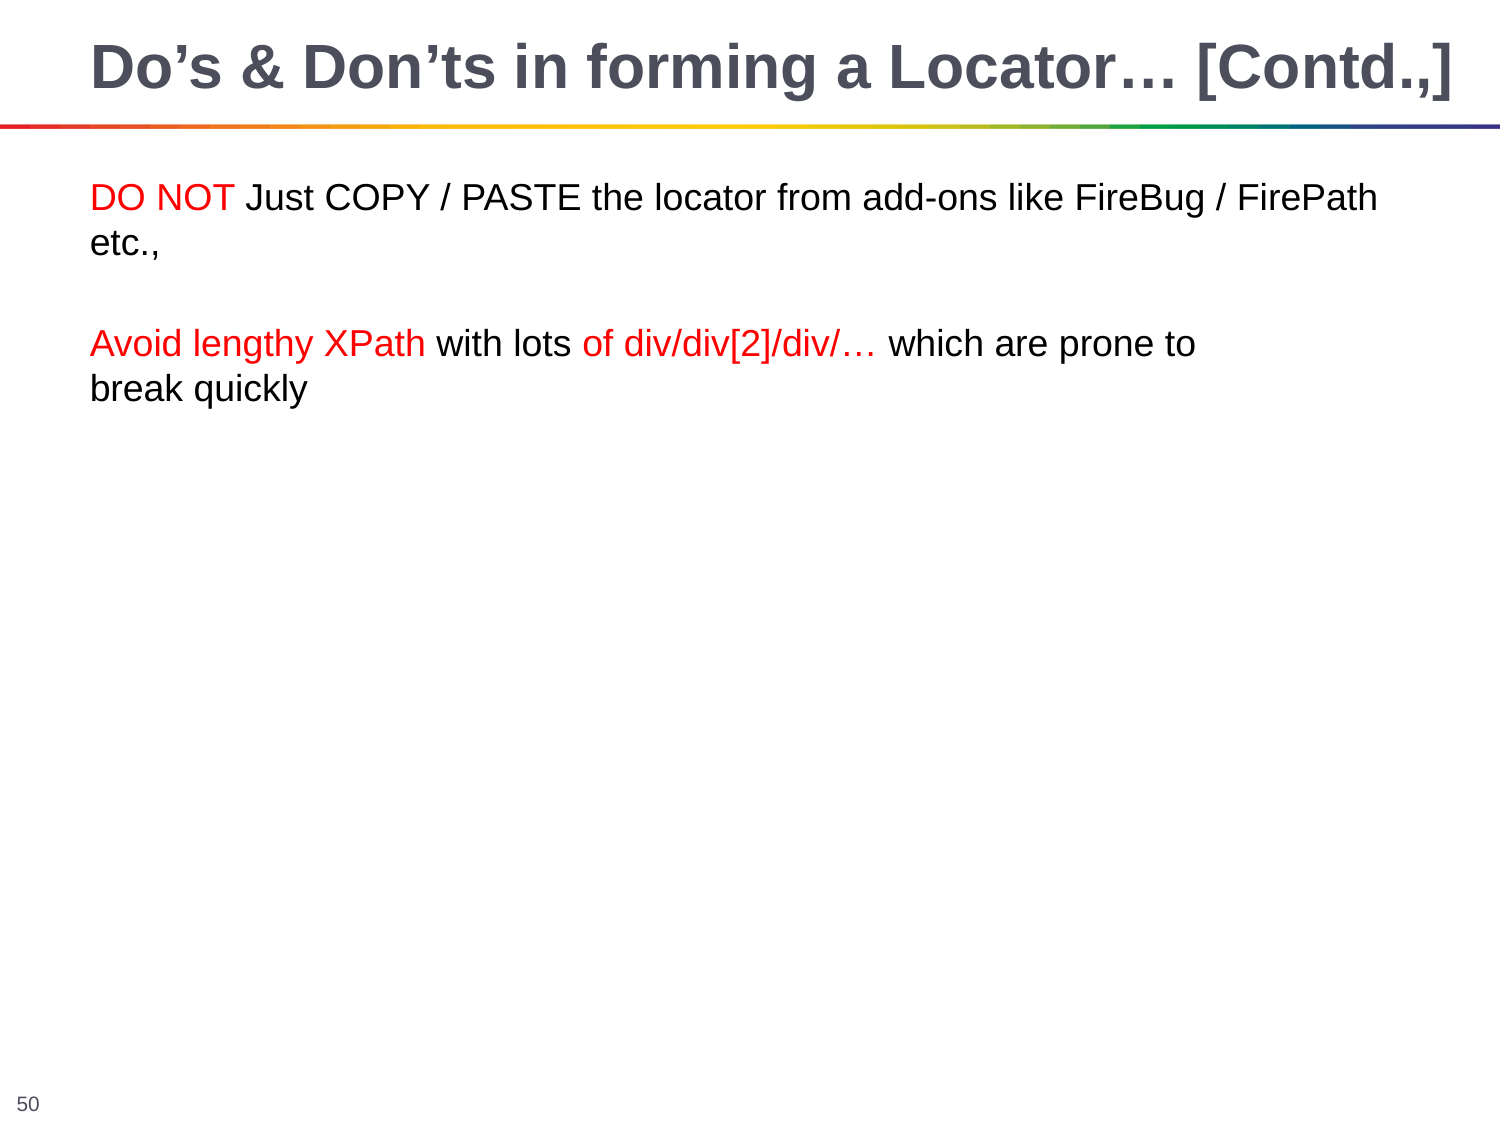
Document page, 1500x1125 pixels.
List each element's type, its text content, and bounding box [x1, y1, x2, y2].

text_box Avoid lengthy XPath with lots of div/div[2]/div/… which are prone to break quickly [75, 311, 1307, 417]
text_box DO NOT Just COPY / PASTE the locator from add-ons like FireBug / FirePath etc., [74, 165, 1433, 271]
title Do’s & Don’ts in forming a Locator… [Contd.,] [75, 17, 1483, 109]
